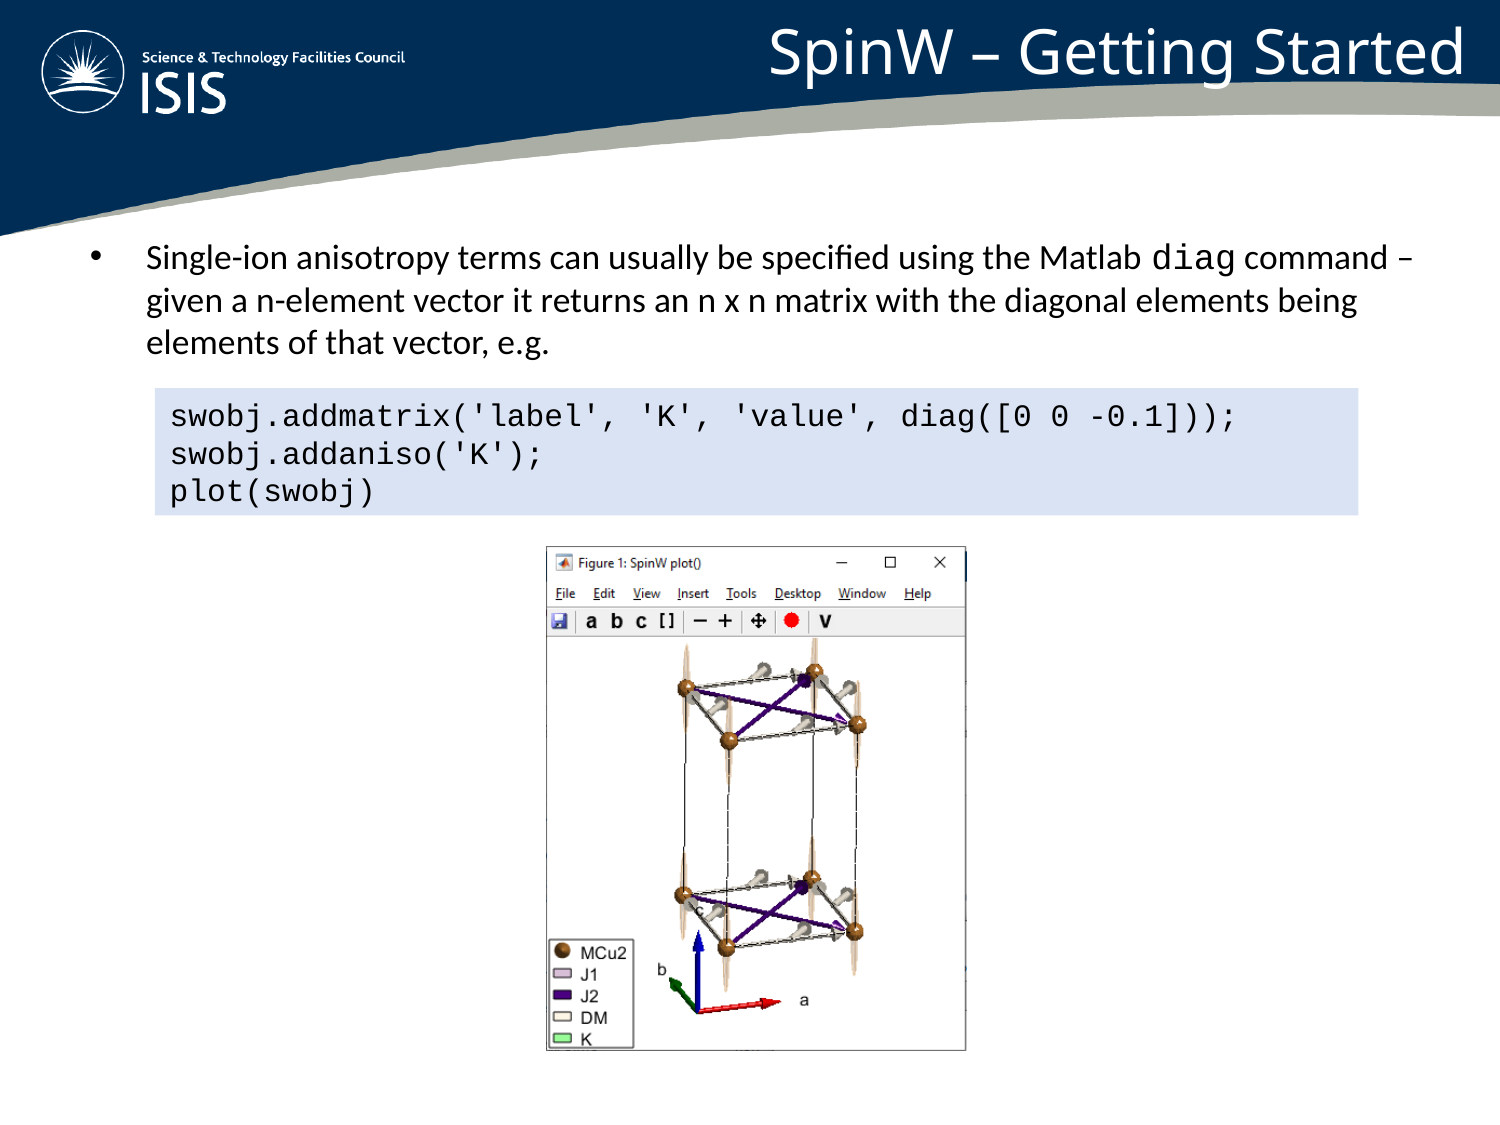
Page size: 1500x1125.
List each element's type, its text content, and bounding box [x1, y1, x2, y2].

text_box SpinW – Getting Started [442, 3, 1483, 96]
picture [0, 0, 1500, 302]
picture [546, 546, 967, 1051]
list Single-ion anisotropy terms can usually be specified using the Matlab diag command – given a n-element vector it returns an n x n matrix with the diagonal elements being elements of that vector, e.g. [75, 226, 1434, 1104]
text_box swobj.addmatrix('label', 'K', 'value', diag([0 0 -0.1])); swobj.addaniso('K'); plot(swobj) [154, 388, 1359, 516]
